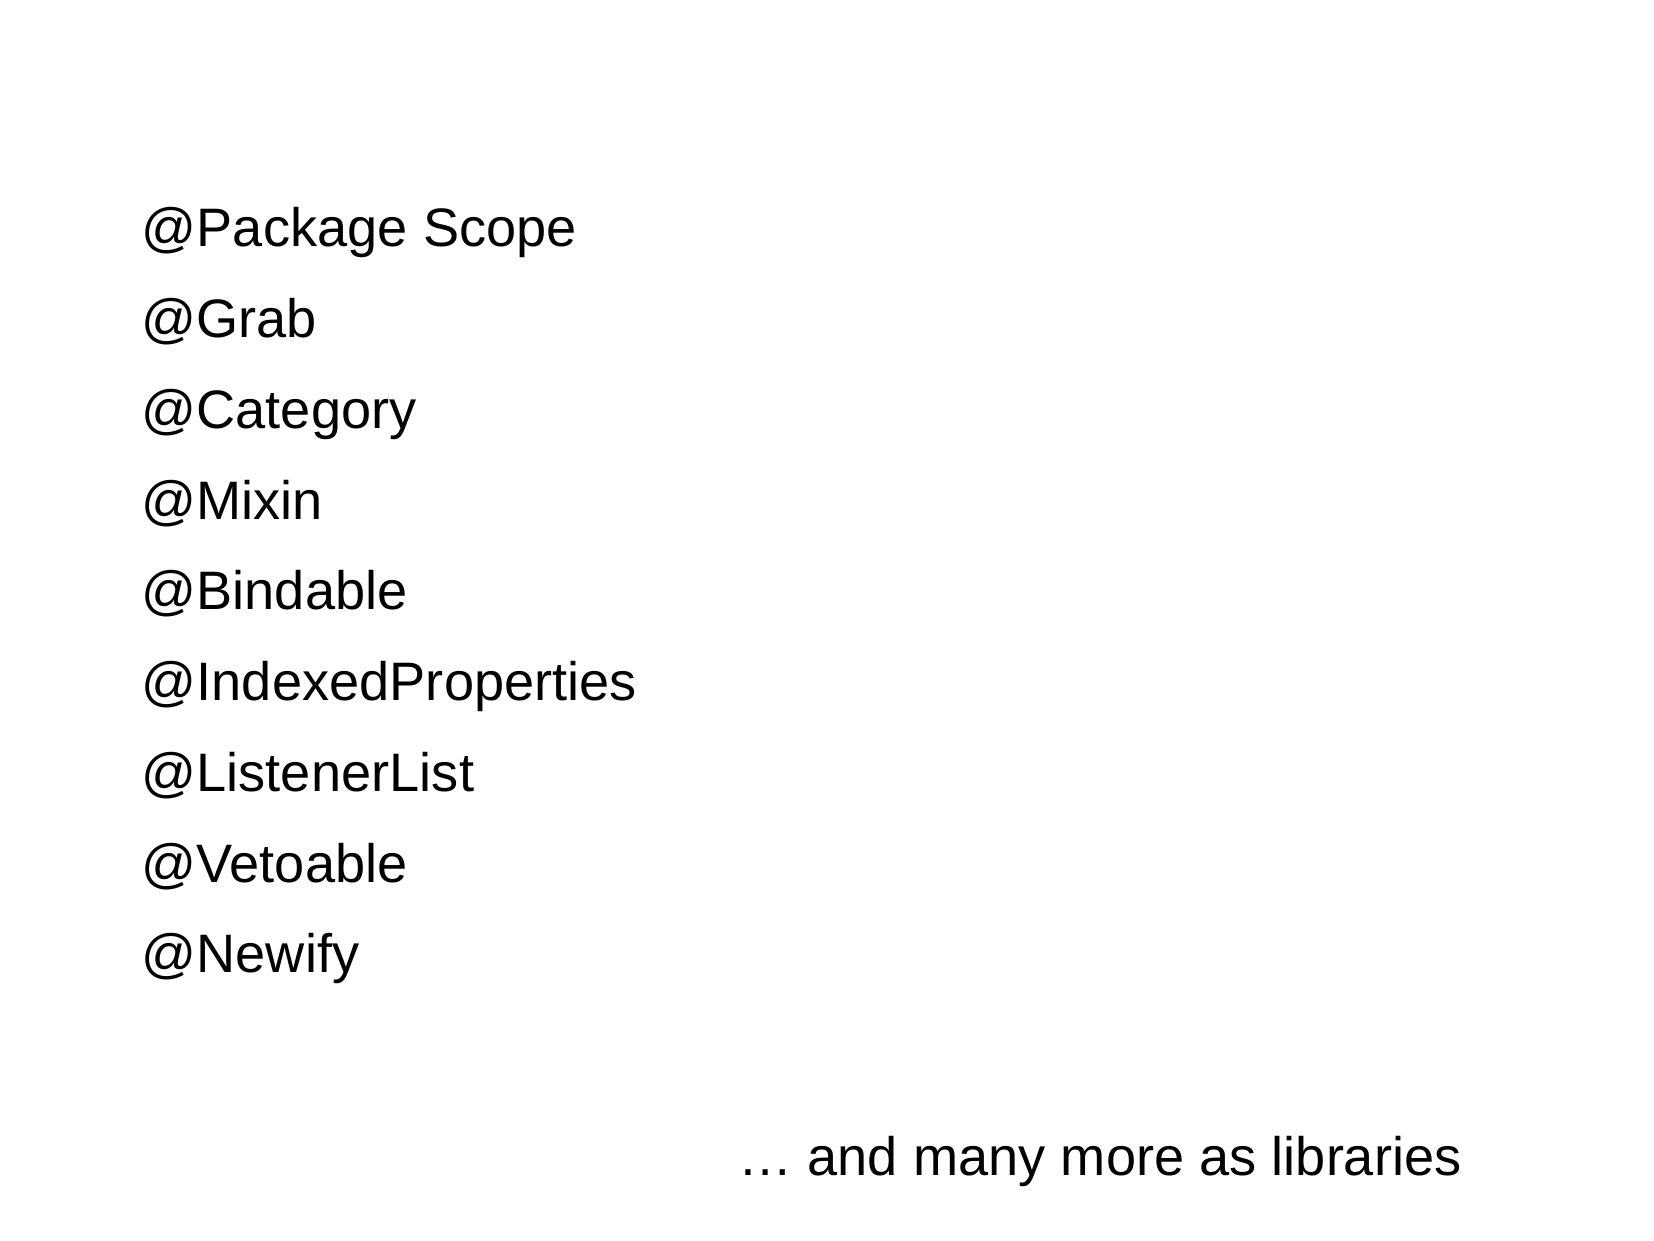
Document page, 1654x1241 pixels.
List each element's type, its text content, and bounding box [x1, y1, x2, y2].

subtitle @Package Scope @Grab @Category @Mixin @Bindable @IndexedProperties @ListenerList @Vetoable @Newify … and many more as libraries [141, 167, 1463, 1194]
